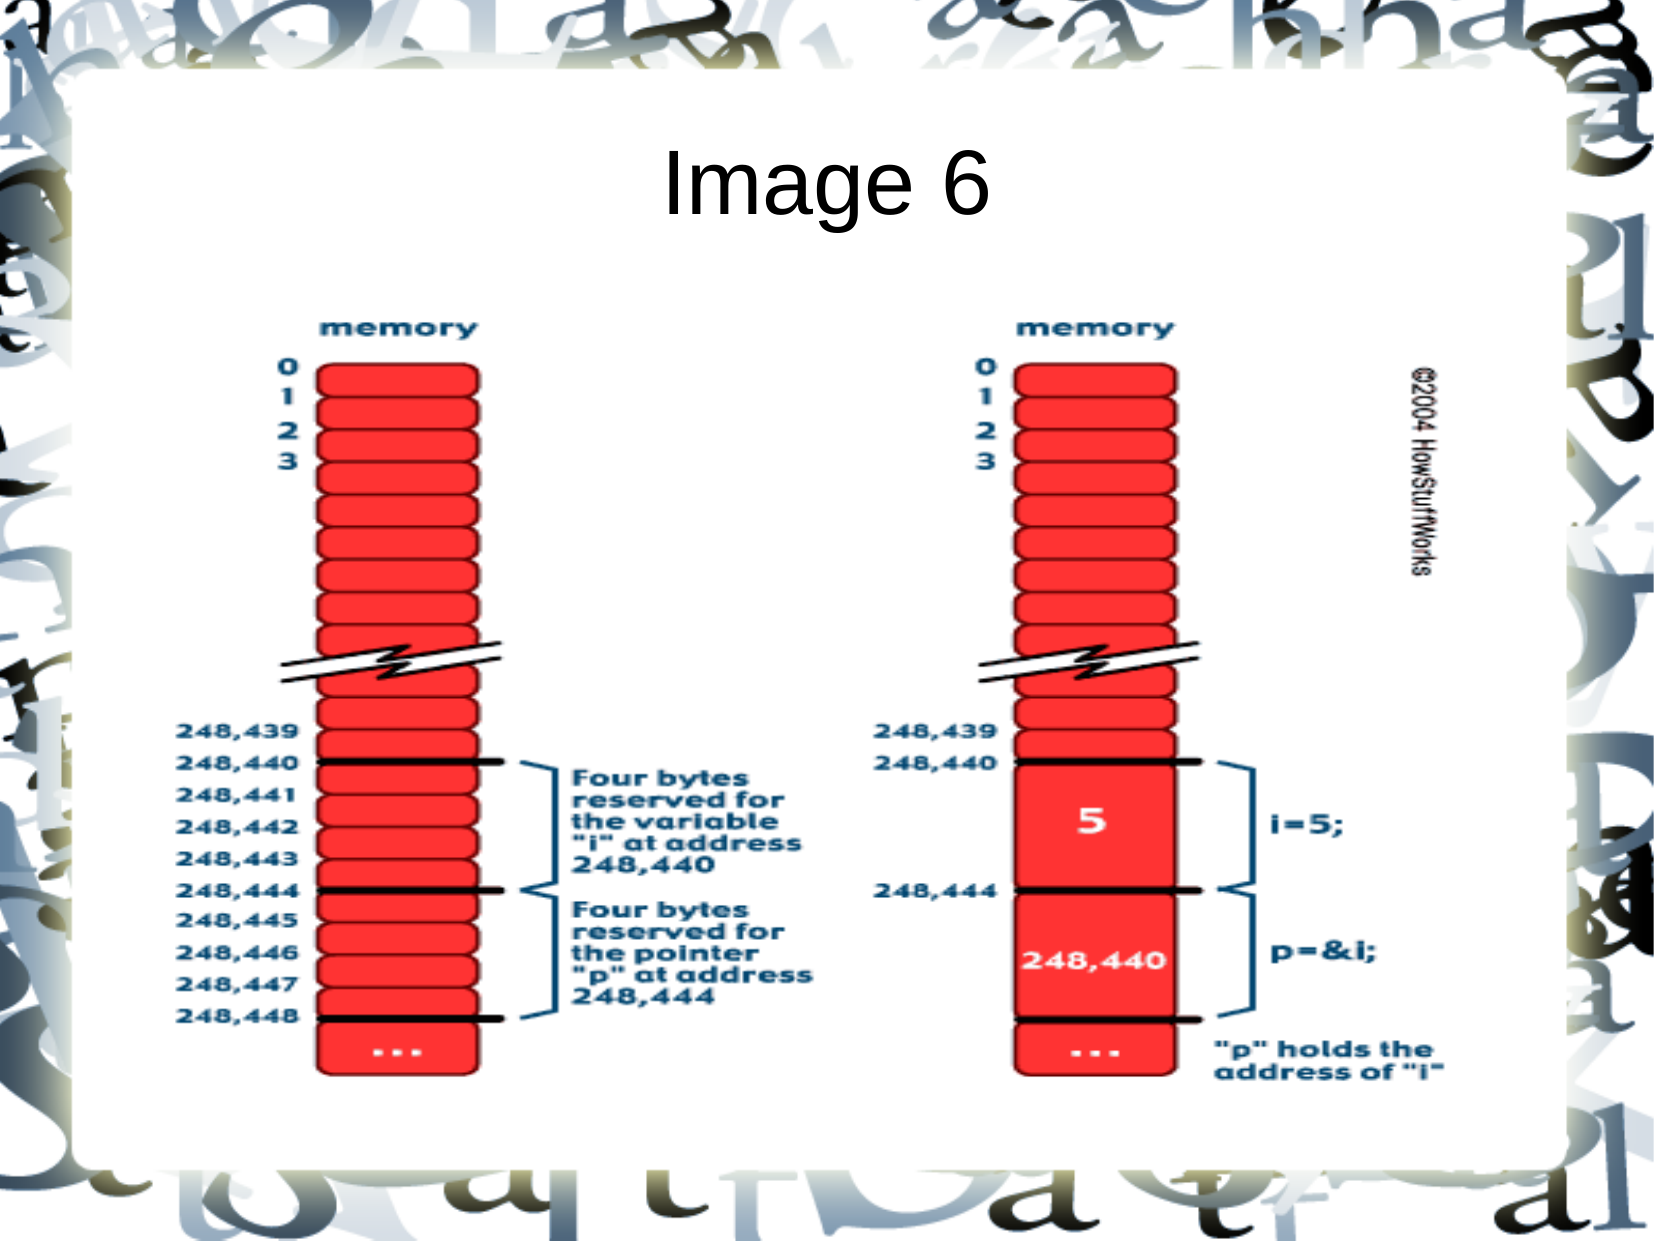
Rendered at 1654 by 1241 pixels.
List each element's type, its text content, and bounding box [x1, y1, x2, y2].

picture [0, 0, 1654, 1241]
title Image 6 [82, 86, 1571, 279]
